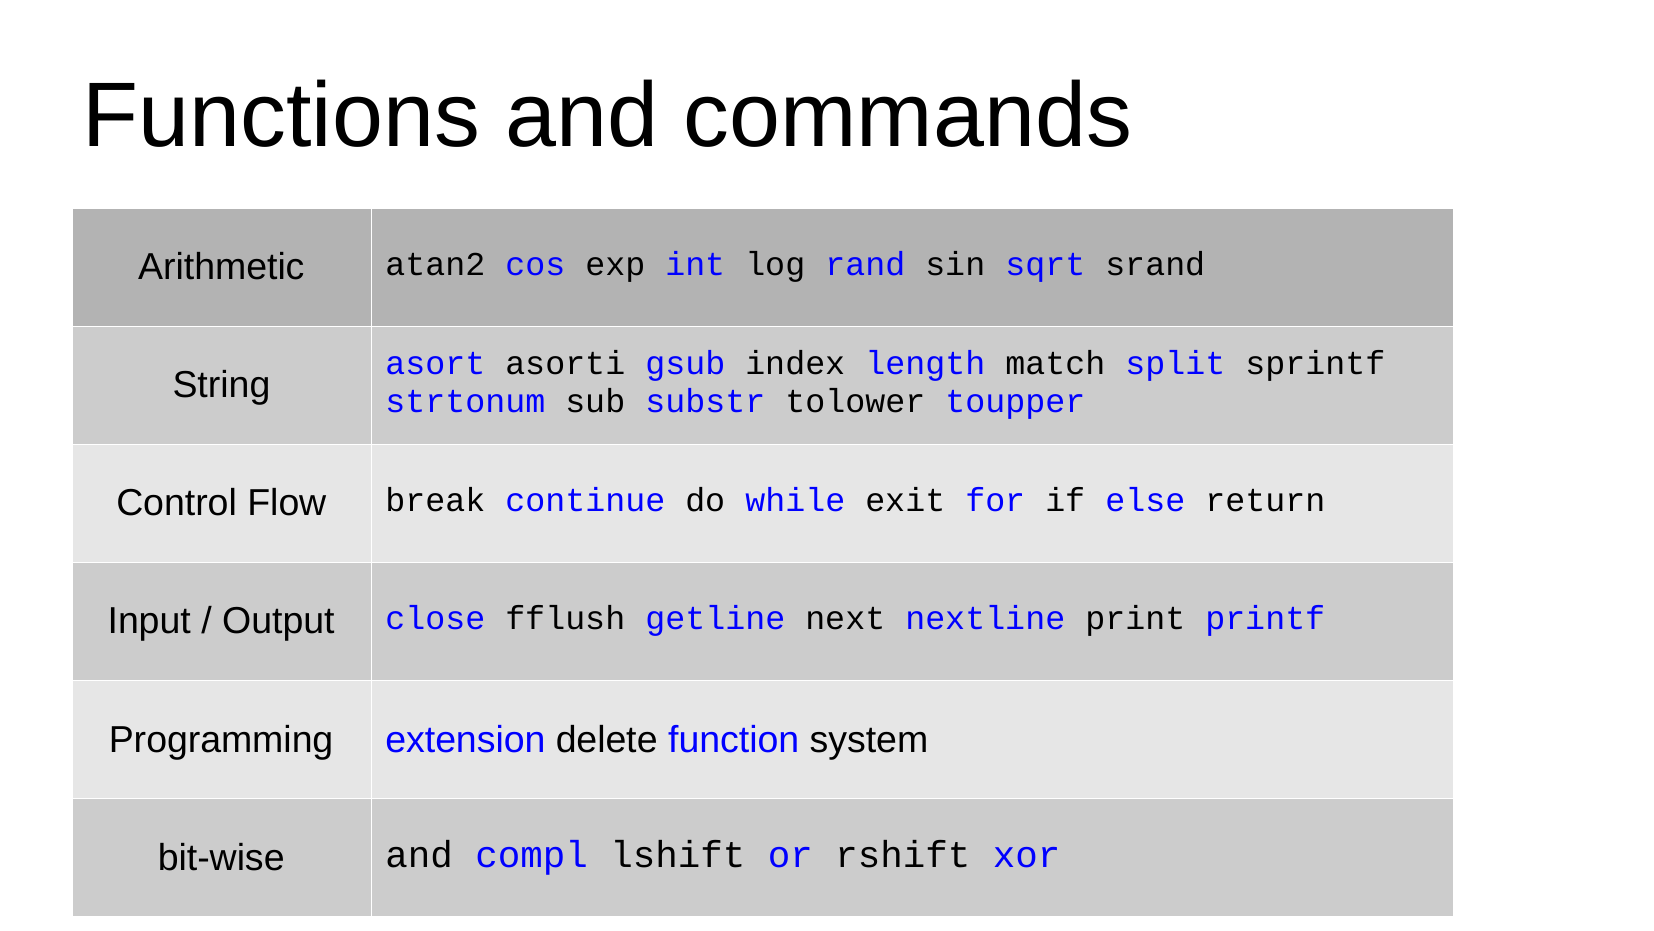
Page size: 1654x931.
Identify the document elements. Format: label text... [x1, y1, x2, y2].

table_cell Programming [73, 681, 371, 798]
table_cell and compl lshift or rshift xor [372, 799, 1453, 916]
table_header Arithmetic [73, 209, 371, 326]
table_cell asort asorti gsub index length match split sprintf strtonum sub substr tolower toupper [372, 327, 1453, 444]
title Functions and commands [82, 37, 1571, 193]
table_header atan2 cos exp int log rand sin sqrt srand [372, 209, 1453, 326]
table_cell break continue do while exit for if else return [372, 445, 1453, 562]
table_cell bit-wise [73, 799, 371, 916]
table_cell Control Flow [73, 445, 371, 562]
table_cell Input / Output [73, 563, 371, 680]
table_cell extension delete function system [372, 681, 1453, 798]
table_cell String [73, 327, 371, 444]
table_cell close fflush getline next nextline print printf [372, 563, 1453, 680]
